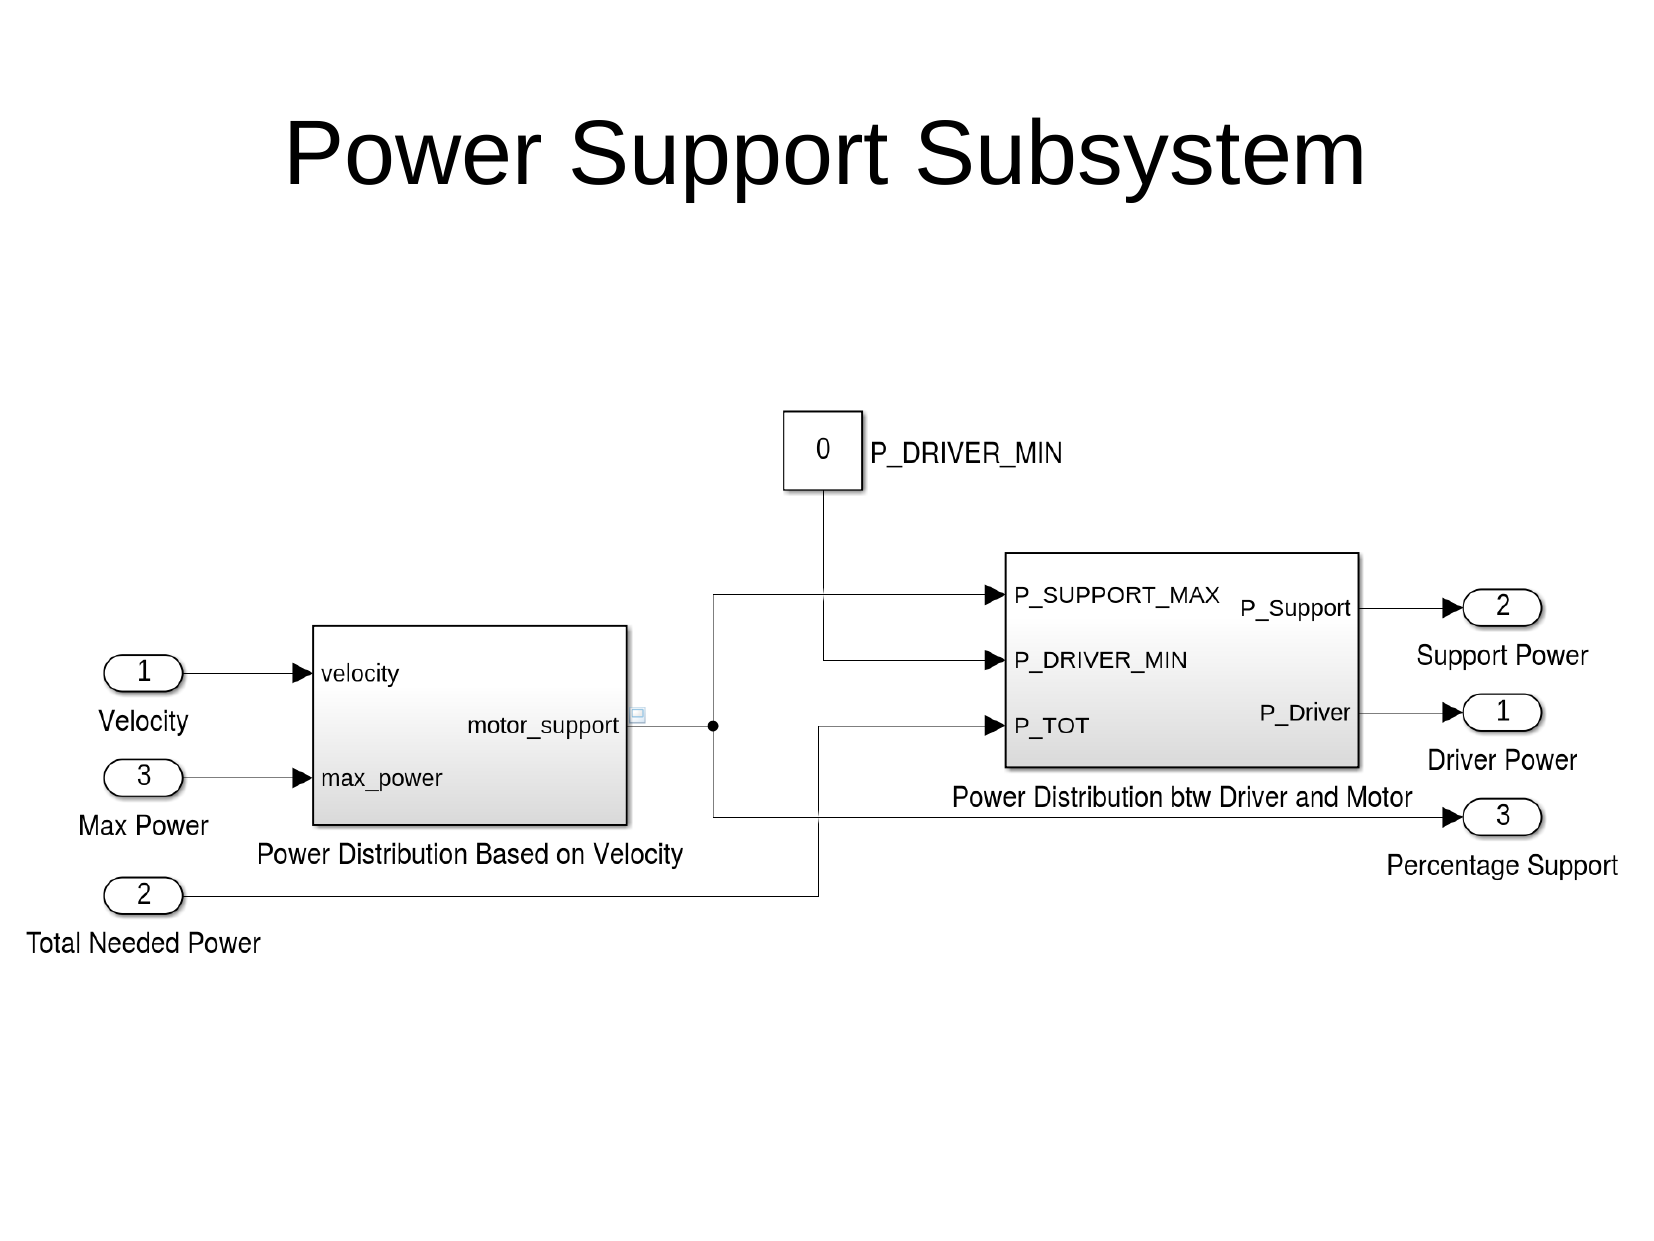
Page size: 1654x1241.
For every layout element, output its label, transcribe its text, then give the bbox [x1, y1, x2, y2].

picture [15, 389, 1627, 976]
title Power Support Subsystem [82, 49, 1571, 257]
